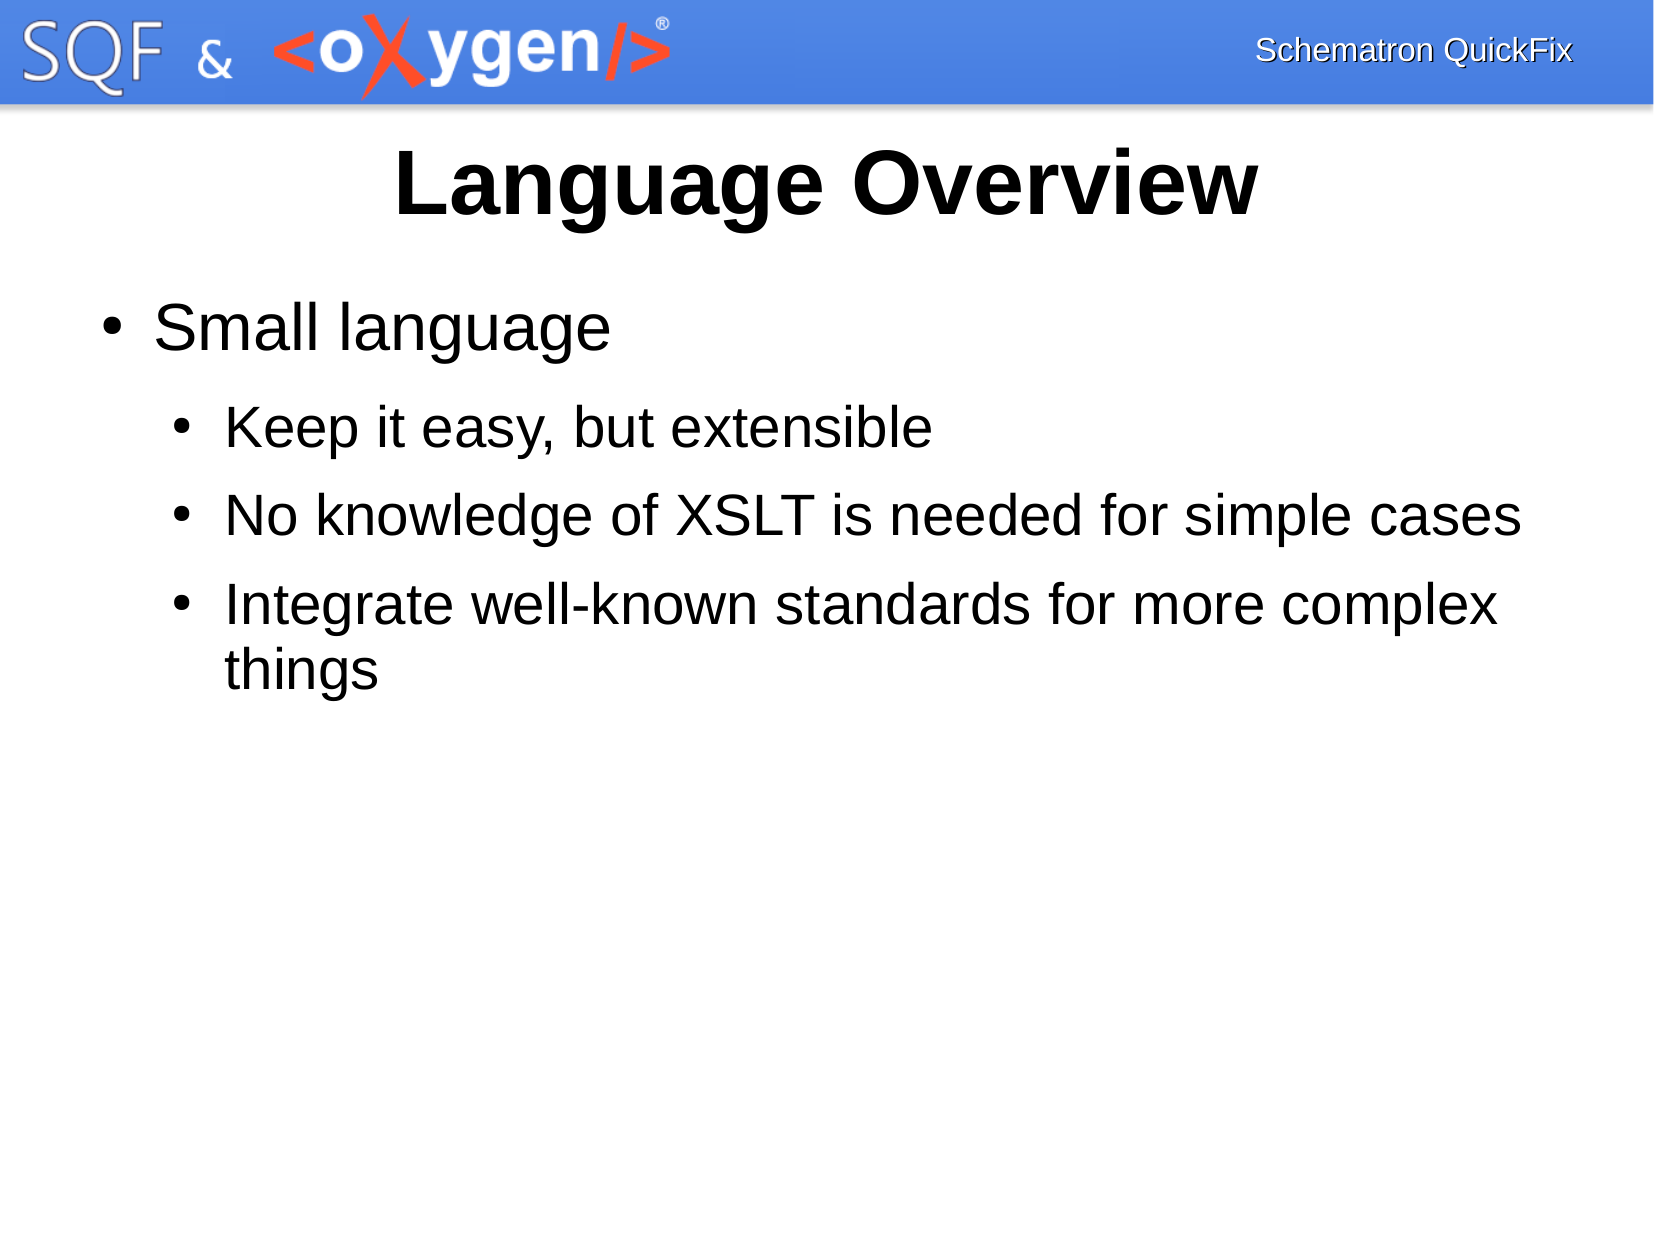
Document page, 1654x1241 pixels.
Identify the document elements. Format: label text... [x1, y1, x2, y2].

list Small language Keep it easy, but extensible No knowledge of XSLT is needed for simple cases Integrate well-known standards for more complex things [82, 290, 1571, 1086]
picture [0, 0, 1654, 118]
title Language Overview [82, 78, 1571, 287]
